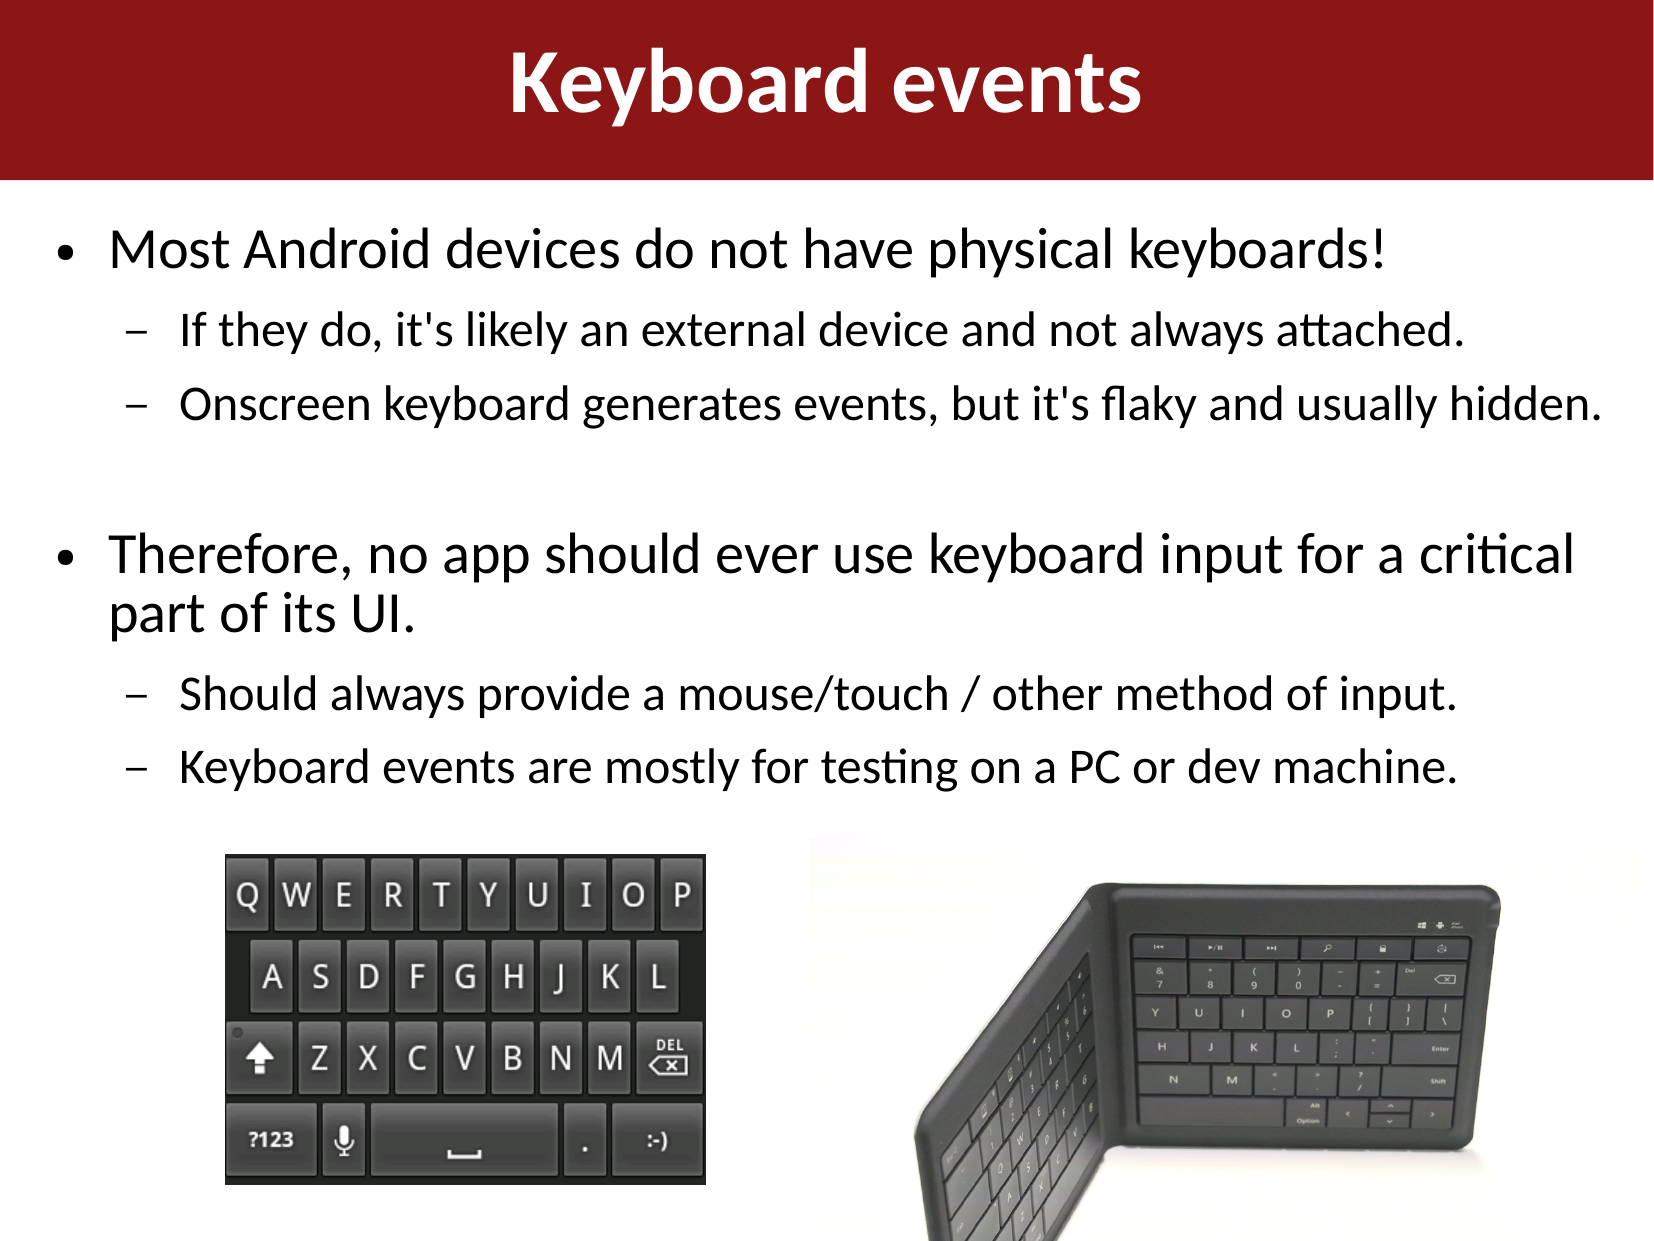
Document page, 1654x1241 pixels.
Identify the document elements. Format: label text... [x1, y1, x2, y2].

title Keyboard events [0, 0, 1654, 181]
picture [810, 838, 1640, 1241]
picture [225, 854, 706, 1186]
list Most Android devices do not have physical keyboards! If they do, it's likely an external device and not always attached. Onscreen keyboard generates events, but it's flaky and usually hidden. Therefore, no app should ever use keyboard input for a critical part of its UI. Should always provide a mouse/touch / other method of input. Keyboard events are mostly for testing on a PC or dev machine. [37, 225, 1636, 1186]
